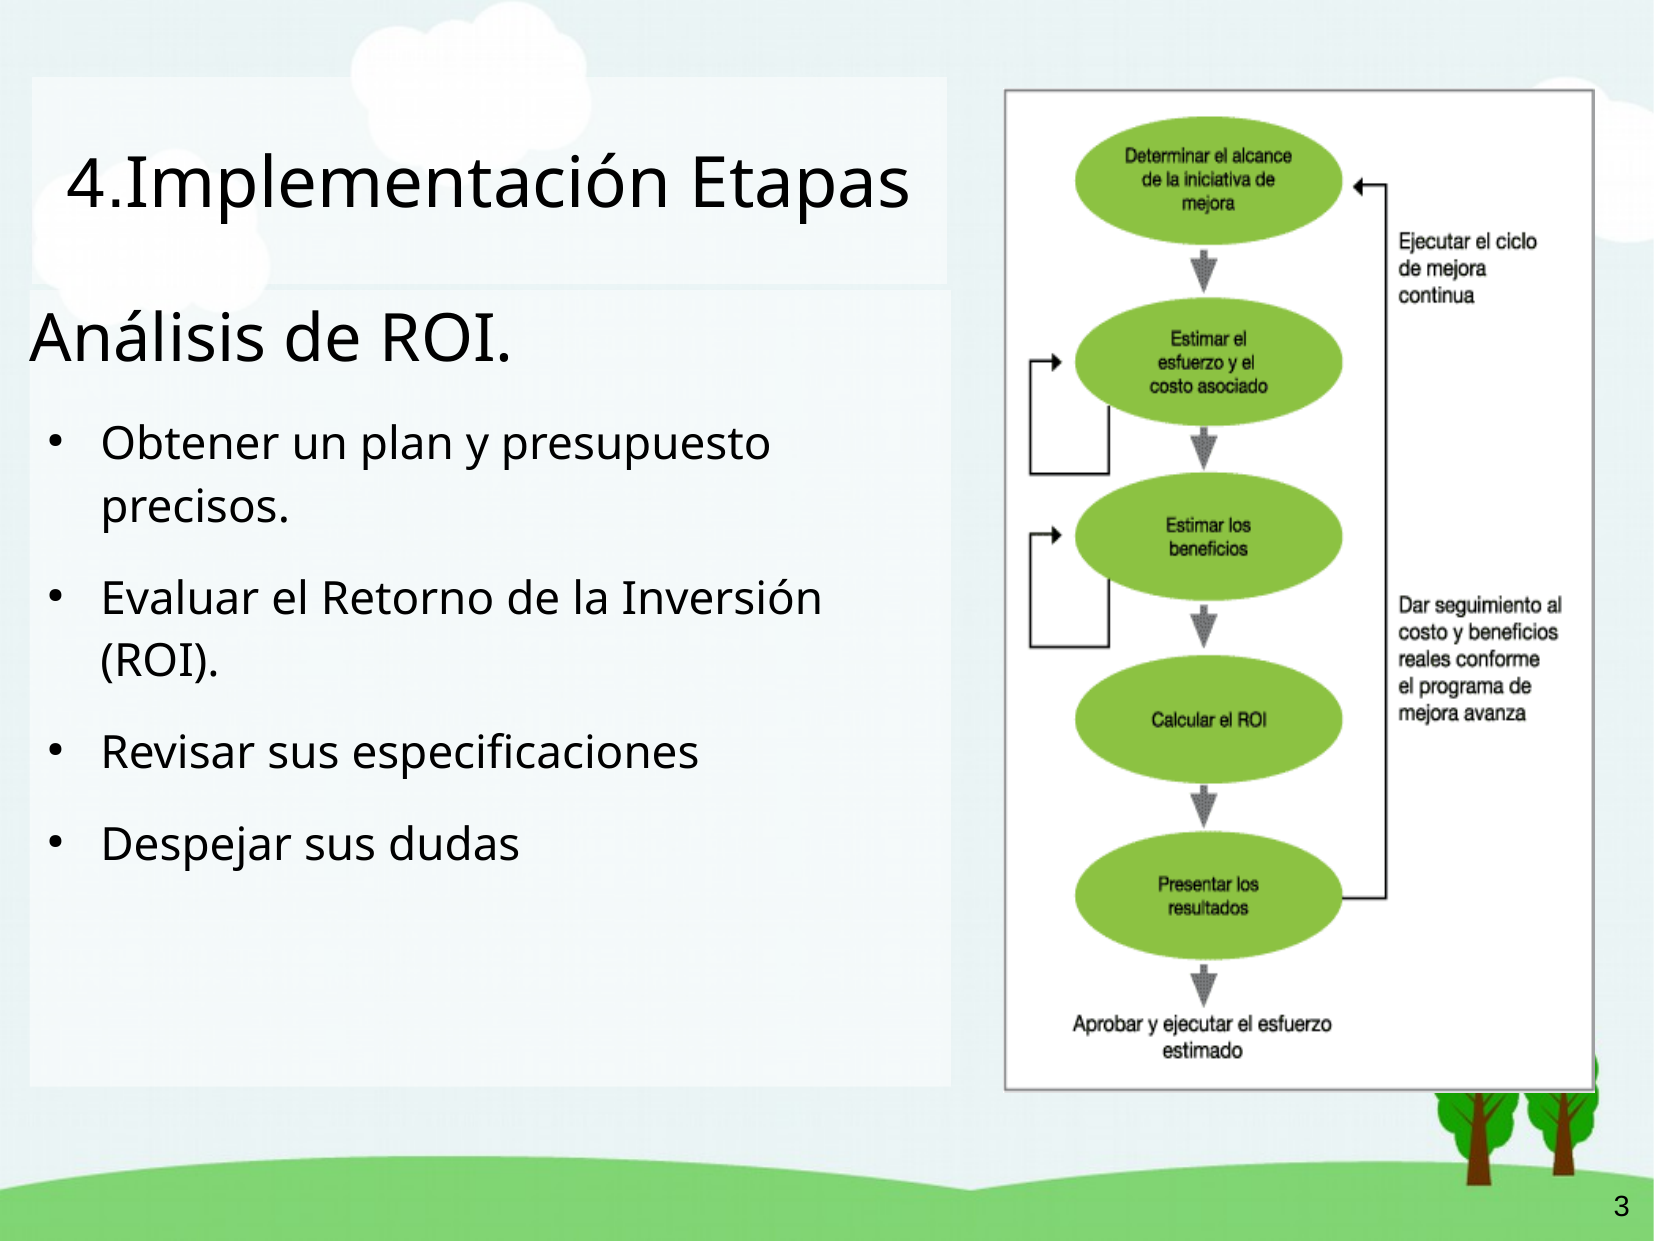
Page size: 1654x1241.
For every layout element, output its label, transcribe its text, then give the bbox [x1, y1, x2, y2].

title 4.Implementación Etapas [31, 76, 948, 285]
list Análisis de ROI. Obtener un plan y presupuesto precisos. Evaluar el Retorno de la Inversión (ROI). Revisar sus especificaciones Despejar sus dudas [29, 290, 951, 1087]
picture [0, 0, 1654, 1241]
